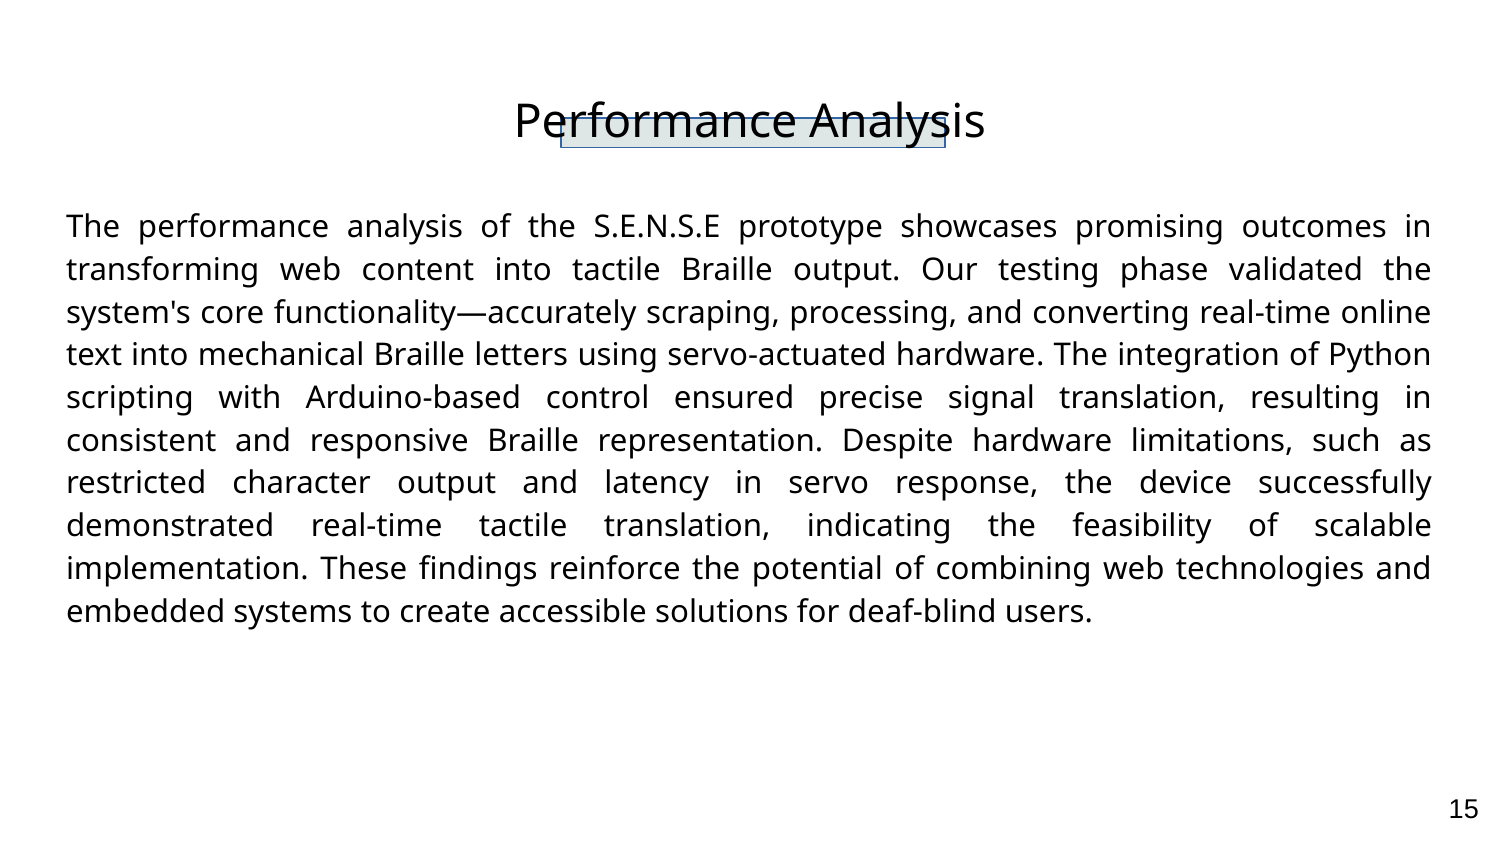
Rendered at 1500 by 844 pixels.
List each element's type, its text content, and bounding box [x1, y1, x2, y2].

text_box The performance analysis of the S.E.N.S.E prototype showcases promising outcomes in transforming web content into tactile Braille output. Our testing phase validated the system's core functionality—accurately scraping, processing, and converting real-time online text into mechanical Braille letters using servo-actuated hardware. The integration of Python scripting with Arduino-based control ensured precise signal translation, resulting in consistent and responsive Braille representation. Despite hardware limitations, such as restricted character output and latency in servo response, the device successfully demonstrated real-time tactile translation, indicating the feasibility of scalable implementation. These findings reinforce the potential of combining web technologies and embedded systems to create accessible solutions for deaf-blind users. [51, 189, 1449, 750]
text_box Performance Analysis [51, 72, 1449, 167]
slide_number <number> [1403, 779, 1494, 844]
